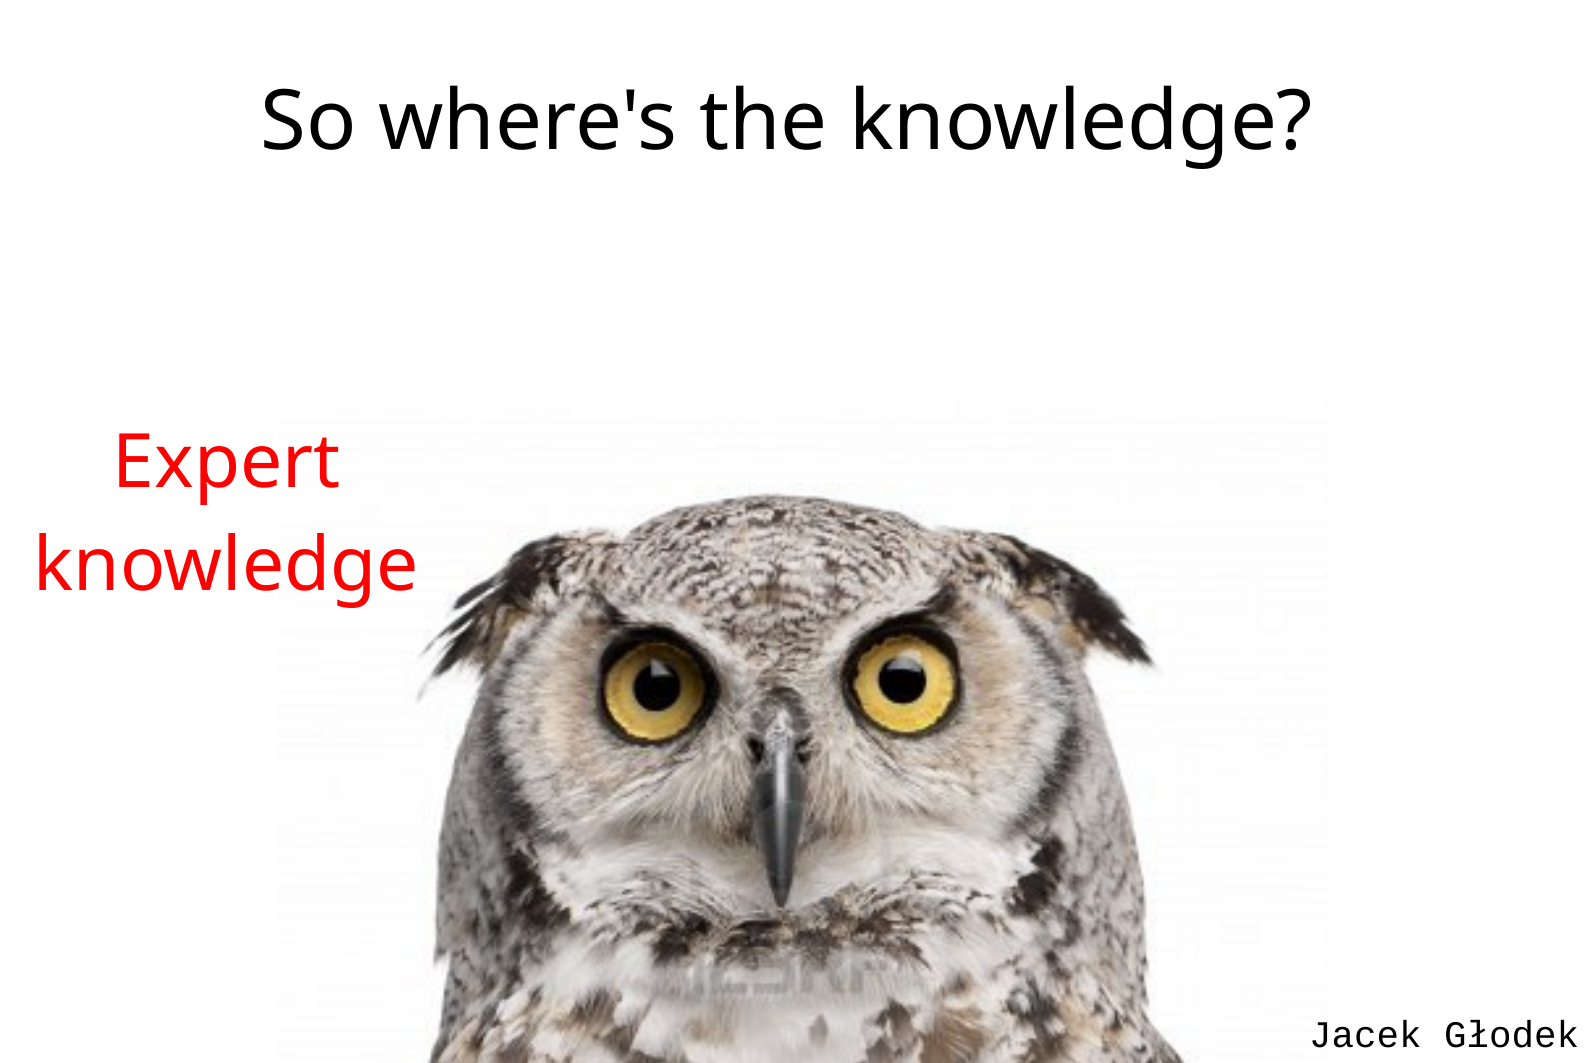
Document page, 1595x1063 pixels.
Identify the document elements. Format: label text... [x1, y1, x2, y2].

text_box So where's the knowledge? [67, 53, 1530, 171]
picture [338, 599, 360, 603]
text_box Jacek Głodek [1294, 1008, 1595, 1063]
text_box Expert knowledge [19, 400, 531, 599]
picture [277, 400, 1328, 1063]
